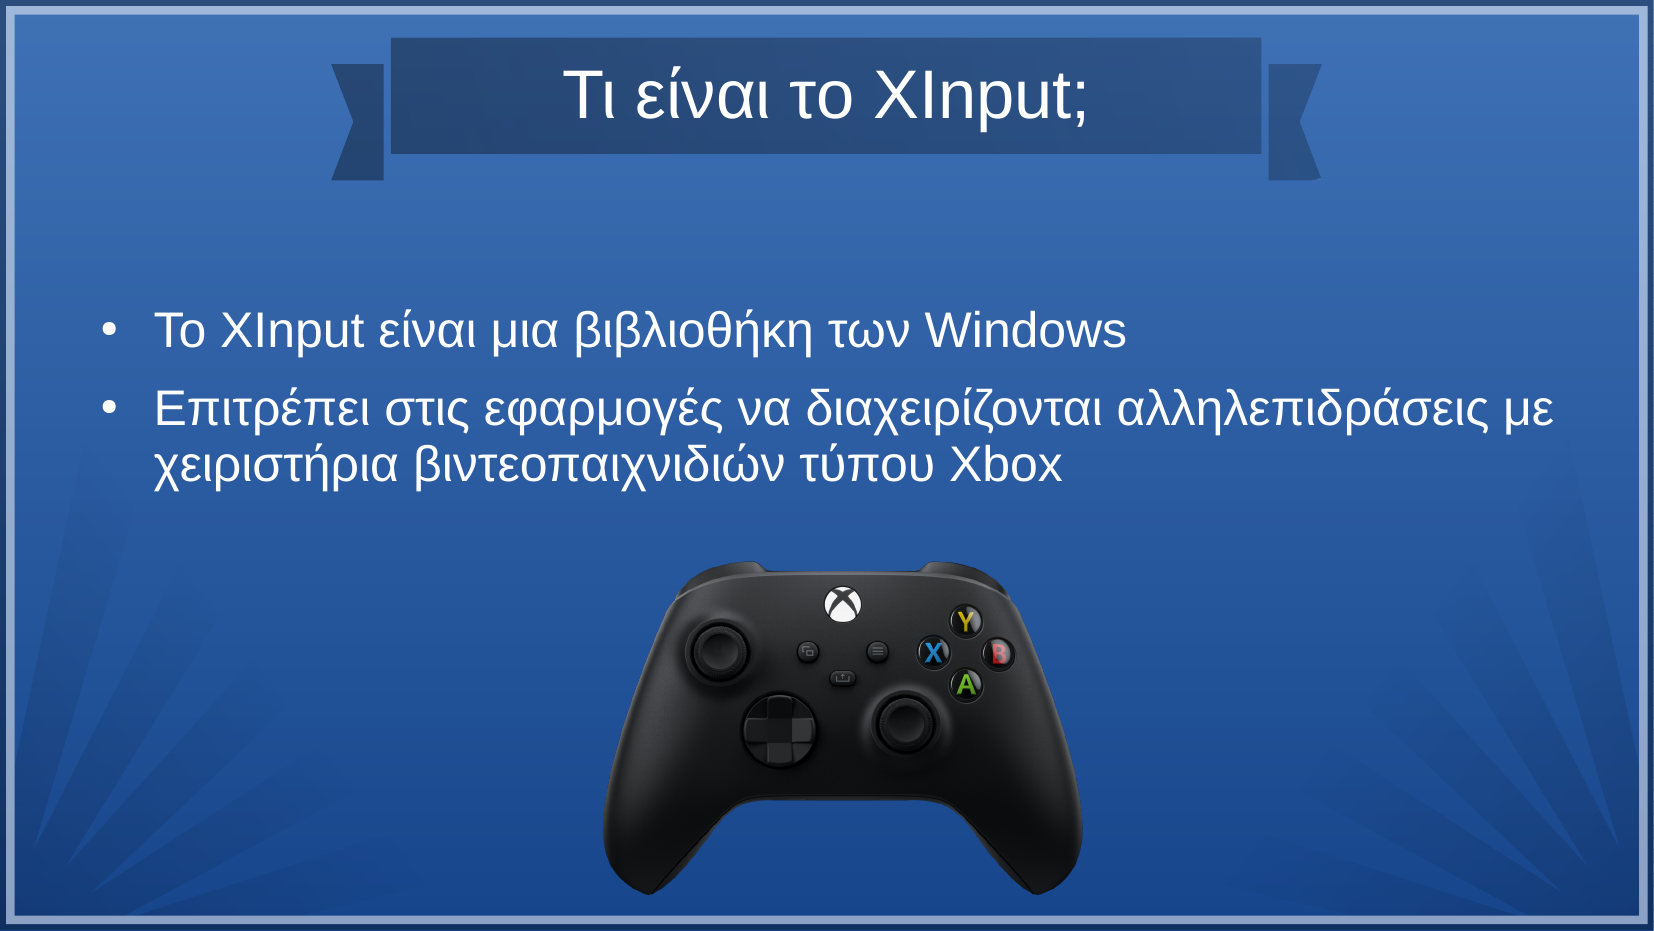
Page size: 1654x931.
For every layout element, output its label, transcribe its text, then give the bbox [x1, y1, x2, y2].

picture [598, 557, 1088, 901]
title Τι είναι το XInput; [389, 35, 1264, 154]
list Το XInput είναι μια βιβλιοθήκη των Windows Επιτρέπει στις εφαρμογές να διαχειρίζονται αλληλεπιδράσεις με χειριστήρια βιντεοπαιχνιδιών τύπου Xbox [82, 224, 1571, 848]
